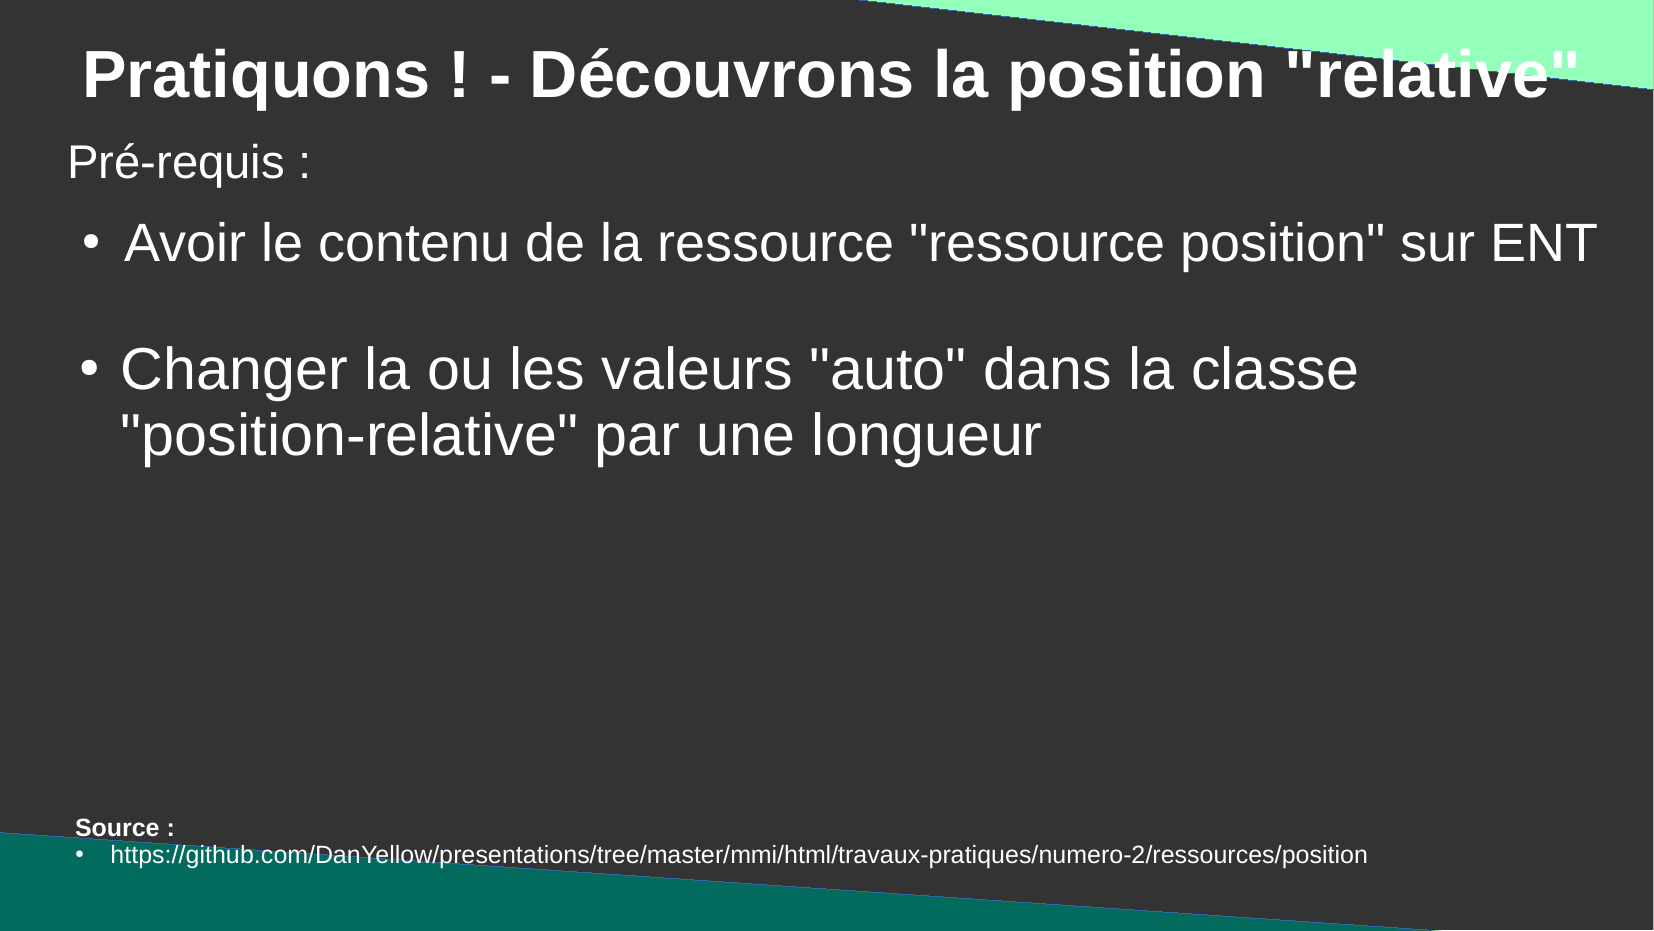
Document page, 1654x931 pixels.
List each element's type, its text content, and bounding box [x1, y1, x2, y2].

text_box [859, 0, 1654, 90]
list Pré-requis : Avoir le contenu de la ressource "ressource position" sur ENT [67, 135, 1607, 293]
text_box Source : https://github.com/DanYellow/presentations/tree/master/mmi/html/travaux-pratiques/numero-2/ressources/position [60, 805, 1546, 913]
title Pratiquons ! - Découvrons la position "relative" [82, 37, 1607, 135]
list Changer la ou les valeurs "auto" dans la classe "position-relative" par une longueur [64, 335, 1589, 470]
